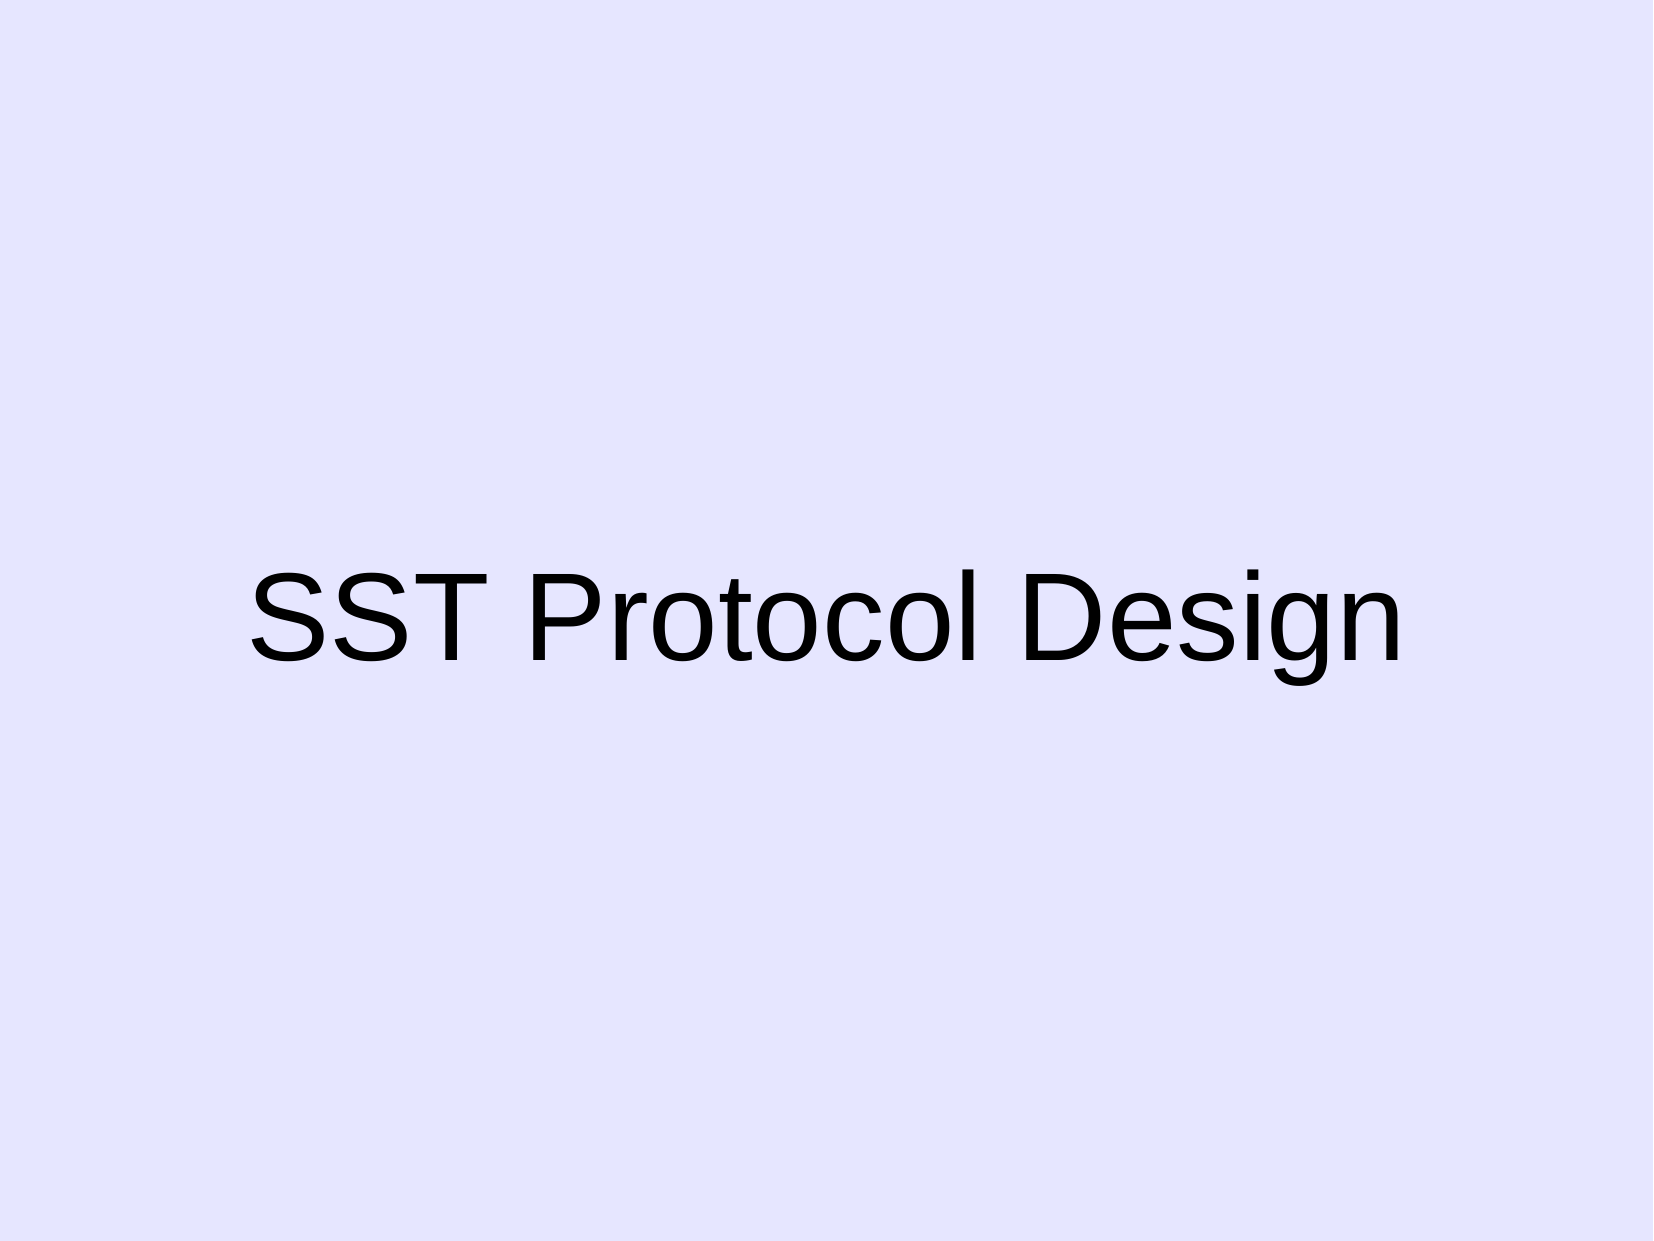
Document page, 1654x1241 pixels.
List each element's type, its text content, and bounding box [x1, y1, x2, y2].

title SST Protocol Design [82, 91, 1571, 1144]
